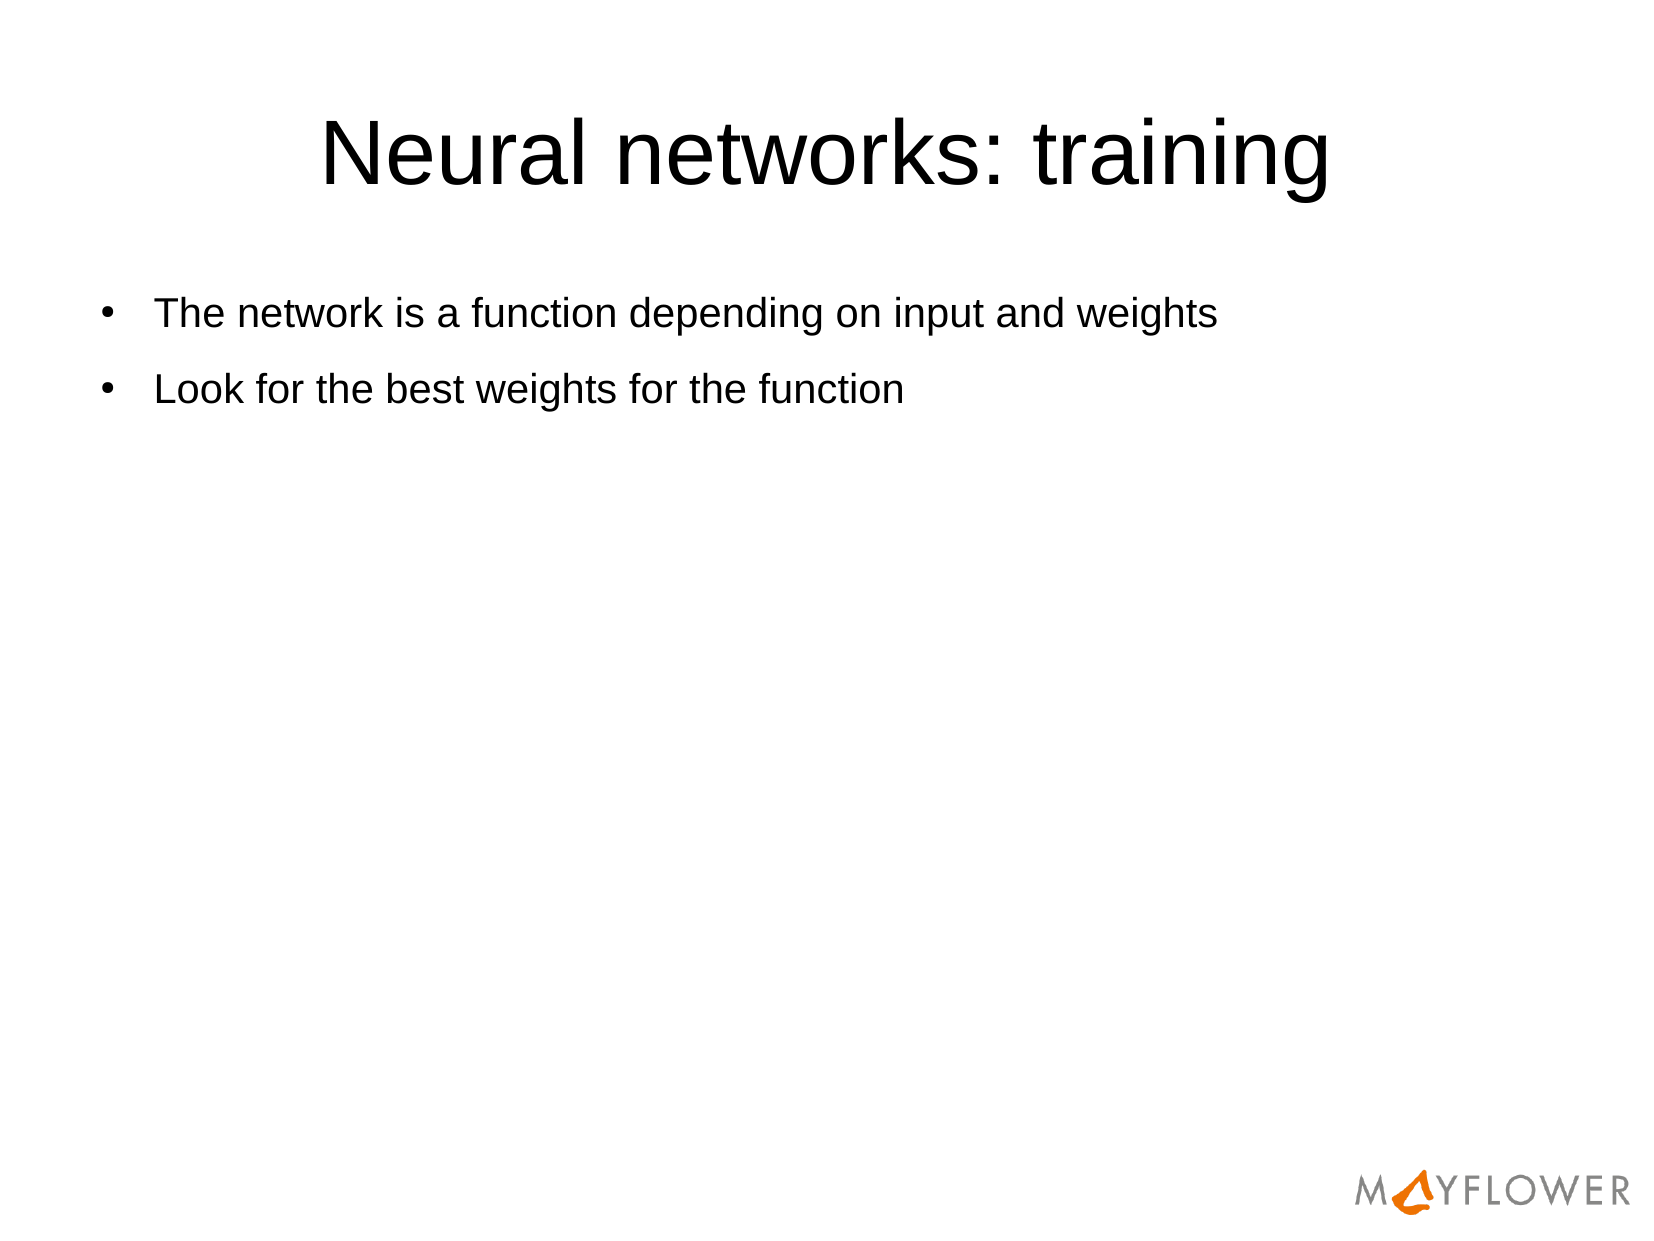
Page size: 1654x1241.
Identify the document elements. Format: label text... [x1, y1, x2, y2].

list The network is a function depending on input and weights Look for the best weights for the function [82, 290, 1571, 1010]
picture [1355, 1169, 1630, 1215]
title Neural networks: training [82, 49, 1571, 257]
